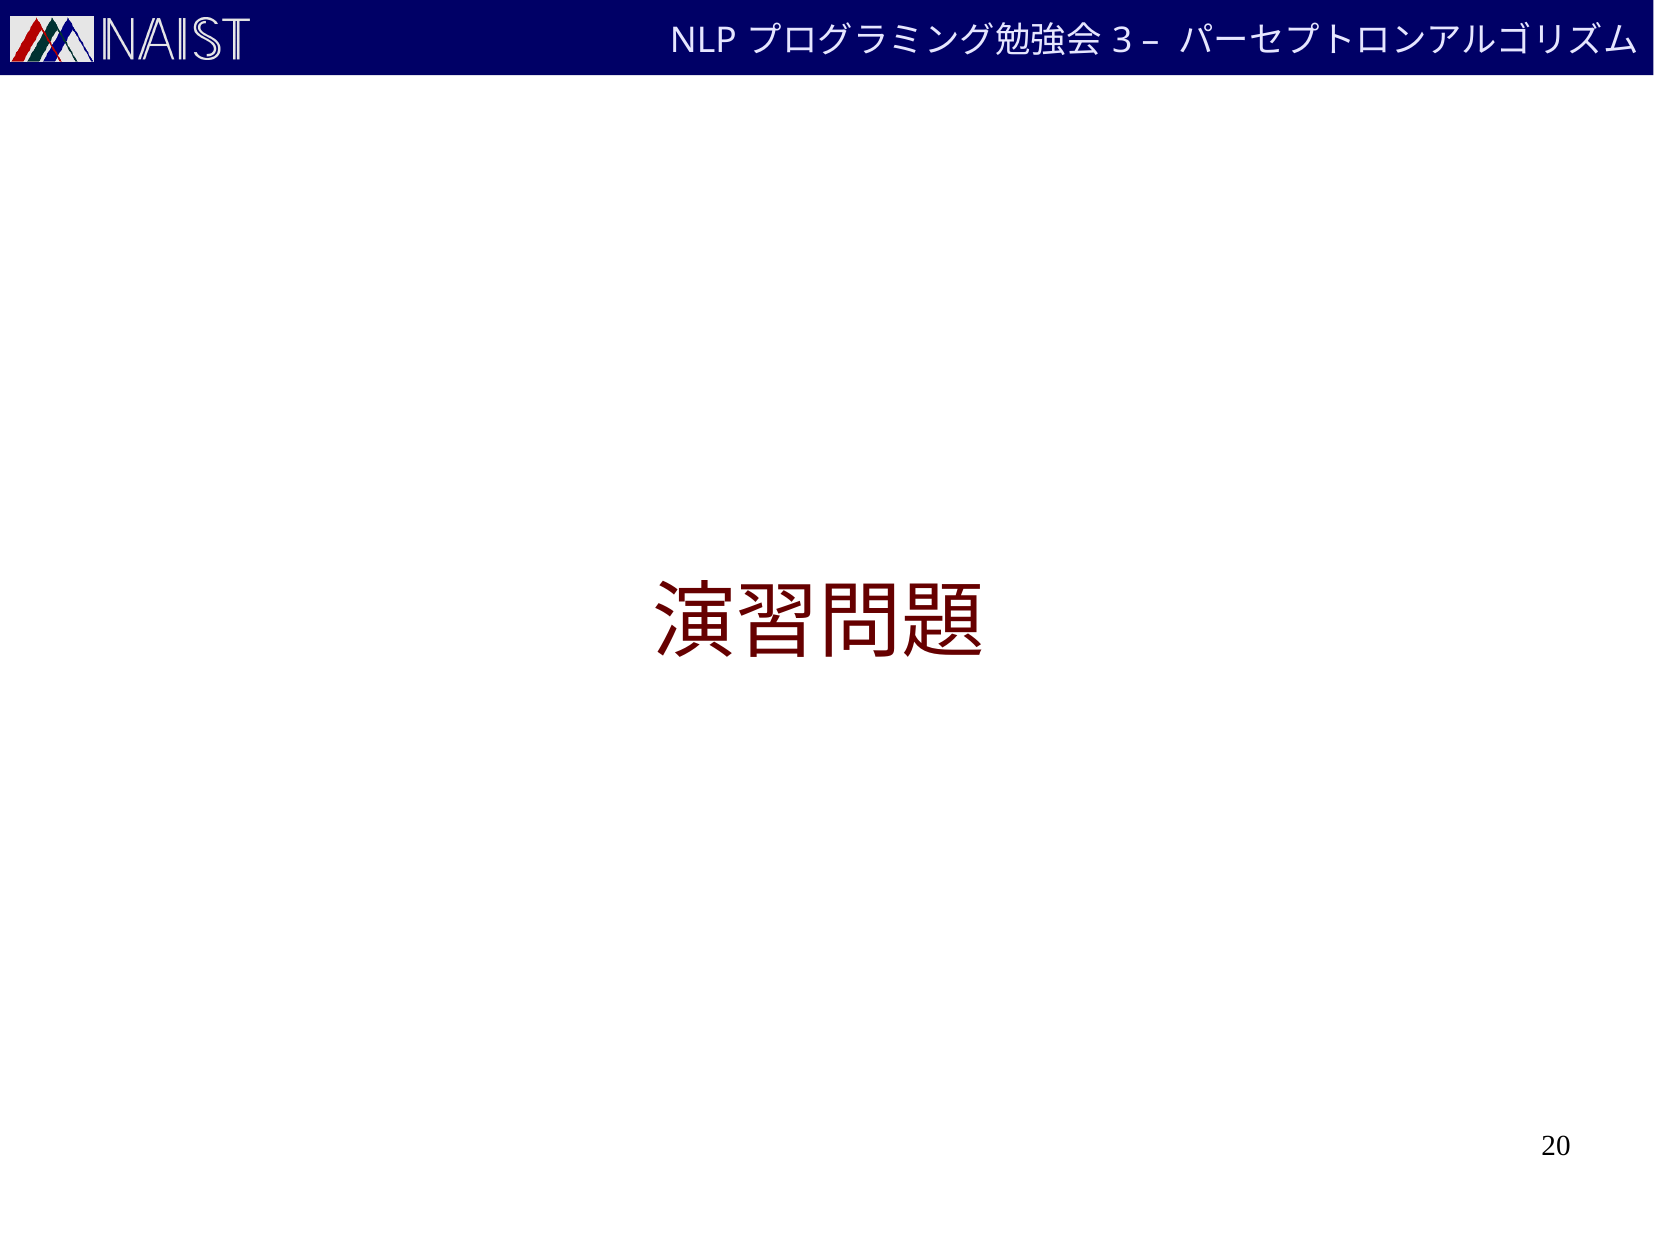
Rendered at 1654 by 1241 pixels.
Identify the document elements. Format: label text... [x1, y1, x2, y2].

picture [102, 17, 251, 60]
picture [10, 16, 94, 62]
title 演習問題 [75, 518, 1564, 710]
